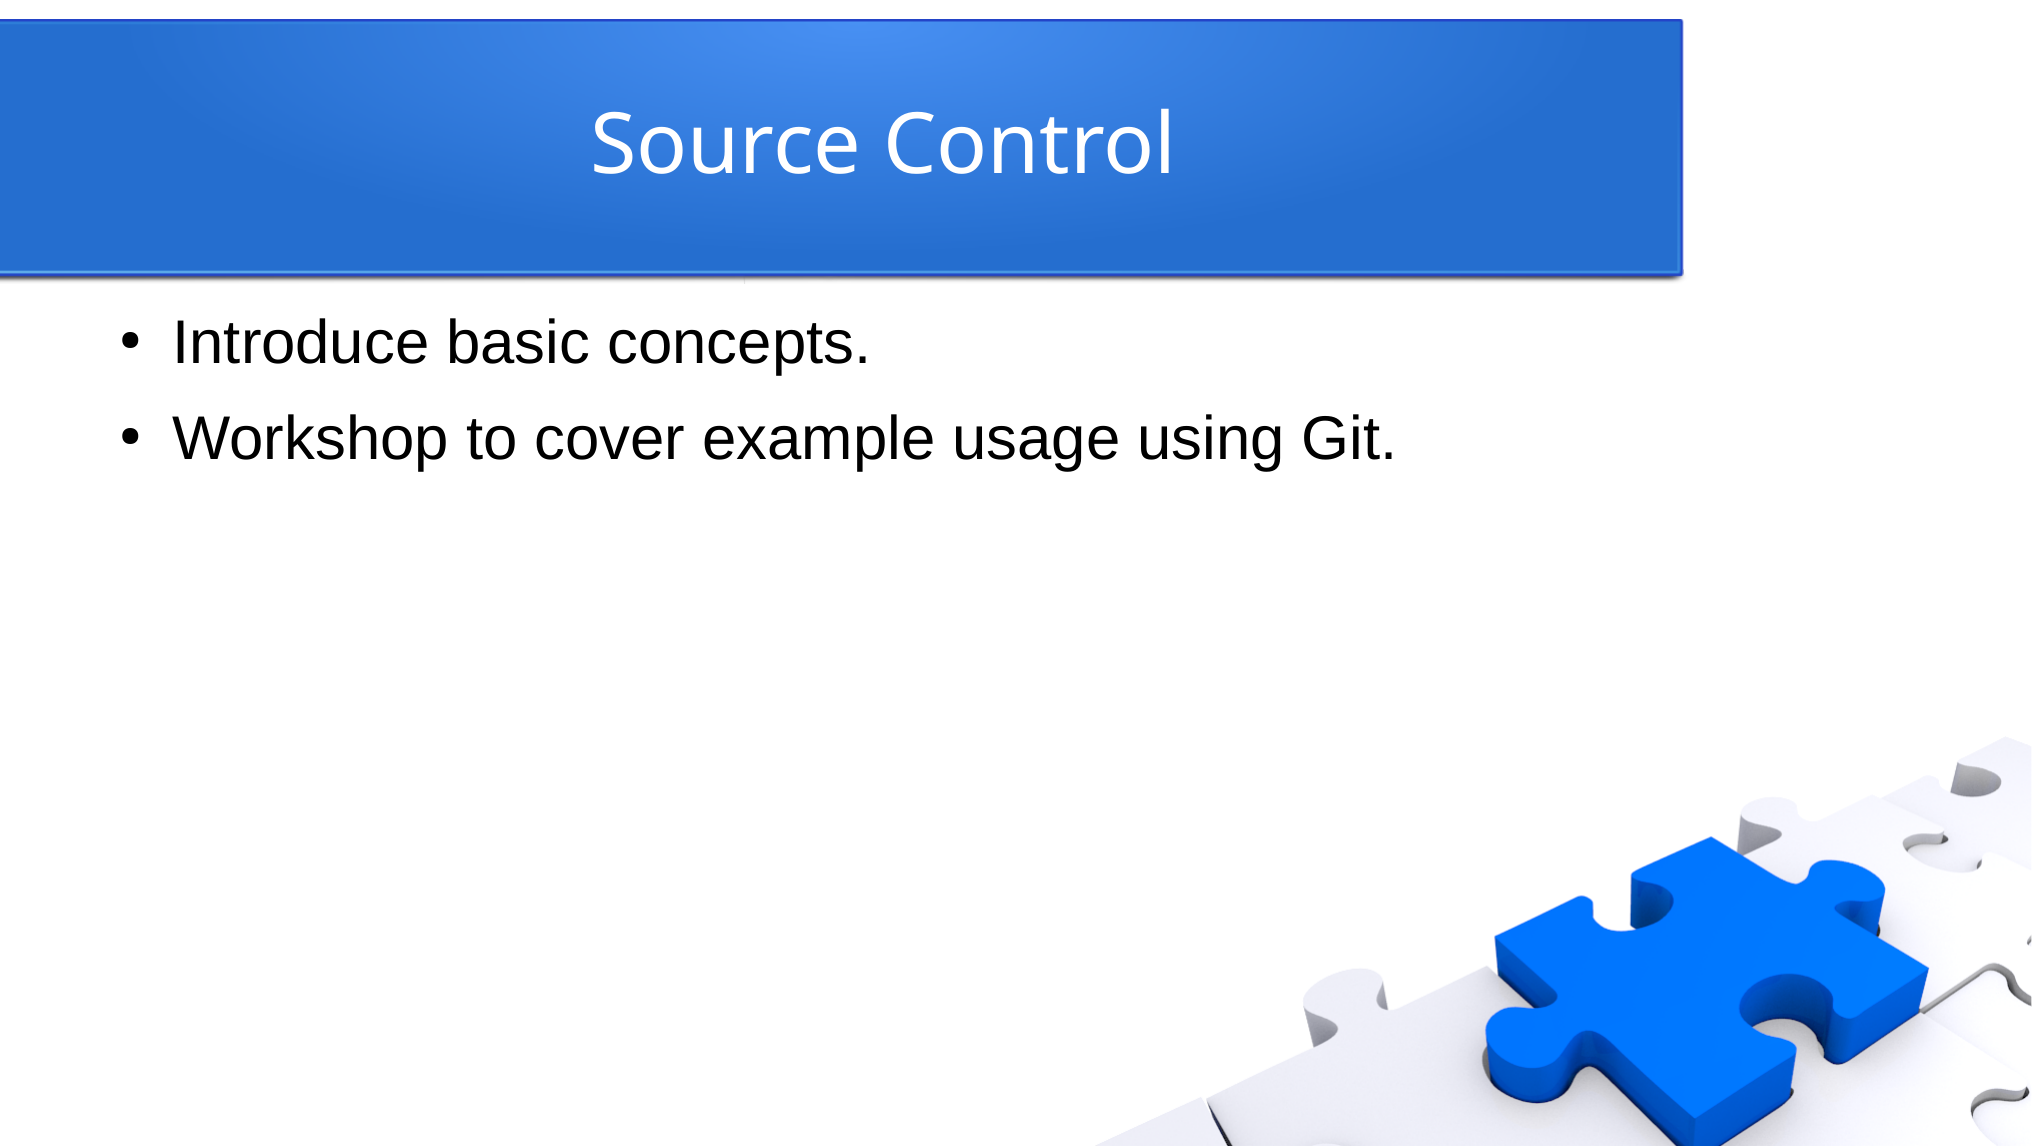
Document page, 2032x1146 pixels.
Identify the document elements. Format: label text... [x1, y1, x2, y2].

picture [1071, 605, 2032, 1146]
title Source Control [101, 45, 1666, 237]
picture [0, 19, 1689, 284]
list Introduce basic concepts. Workshop to cover example usage using Git. [101, 307, 1619, 972]
